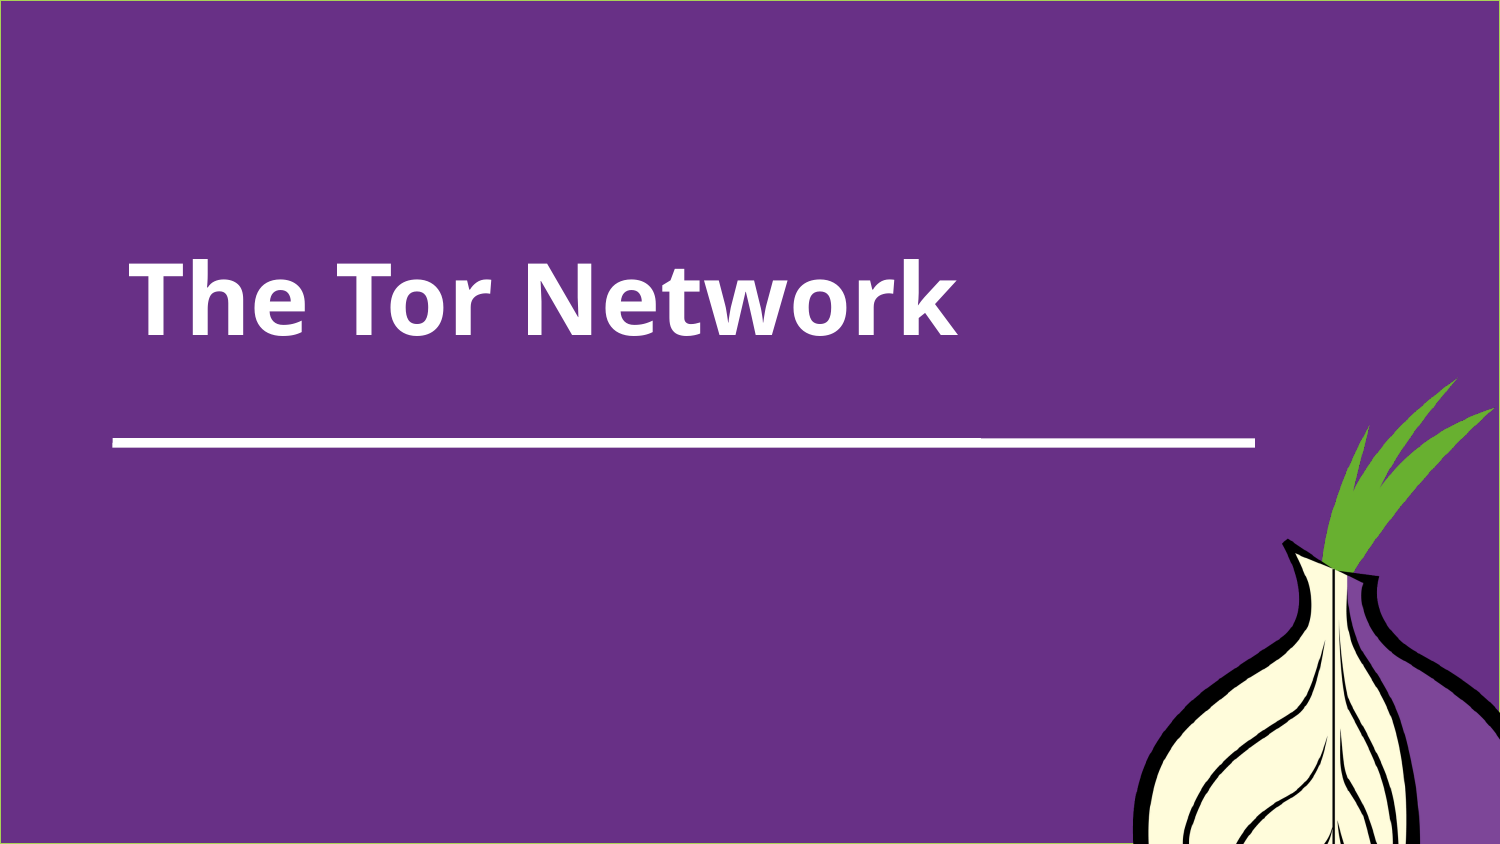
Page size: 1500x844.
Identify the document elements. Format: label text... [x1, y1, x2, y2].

picture [1122, 377, 1500, 844]
text_box The Tor Network [112, 148, 1388, 443]
